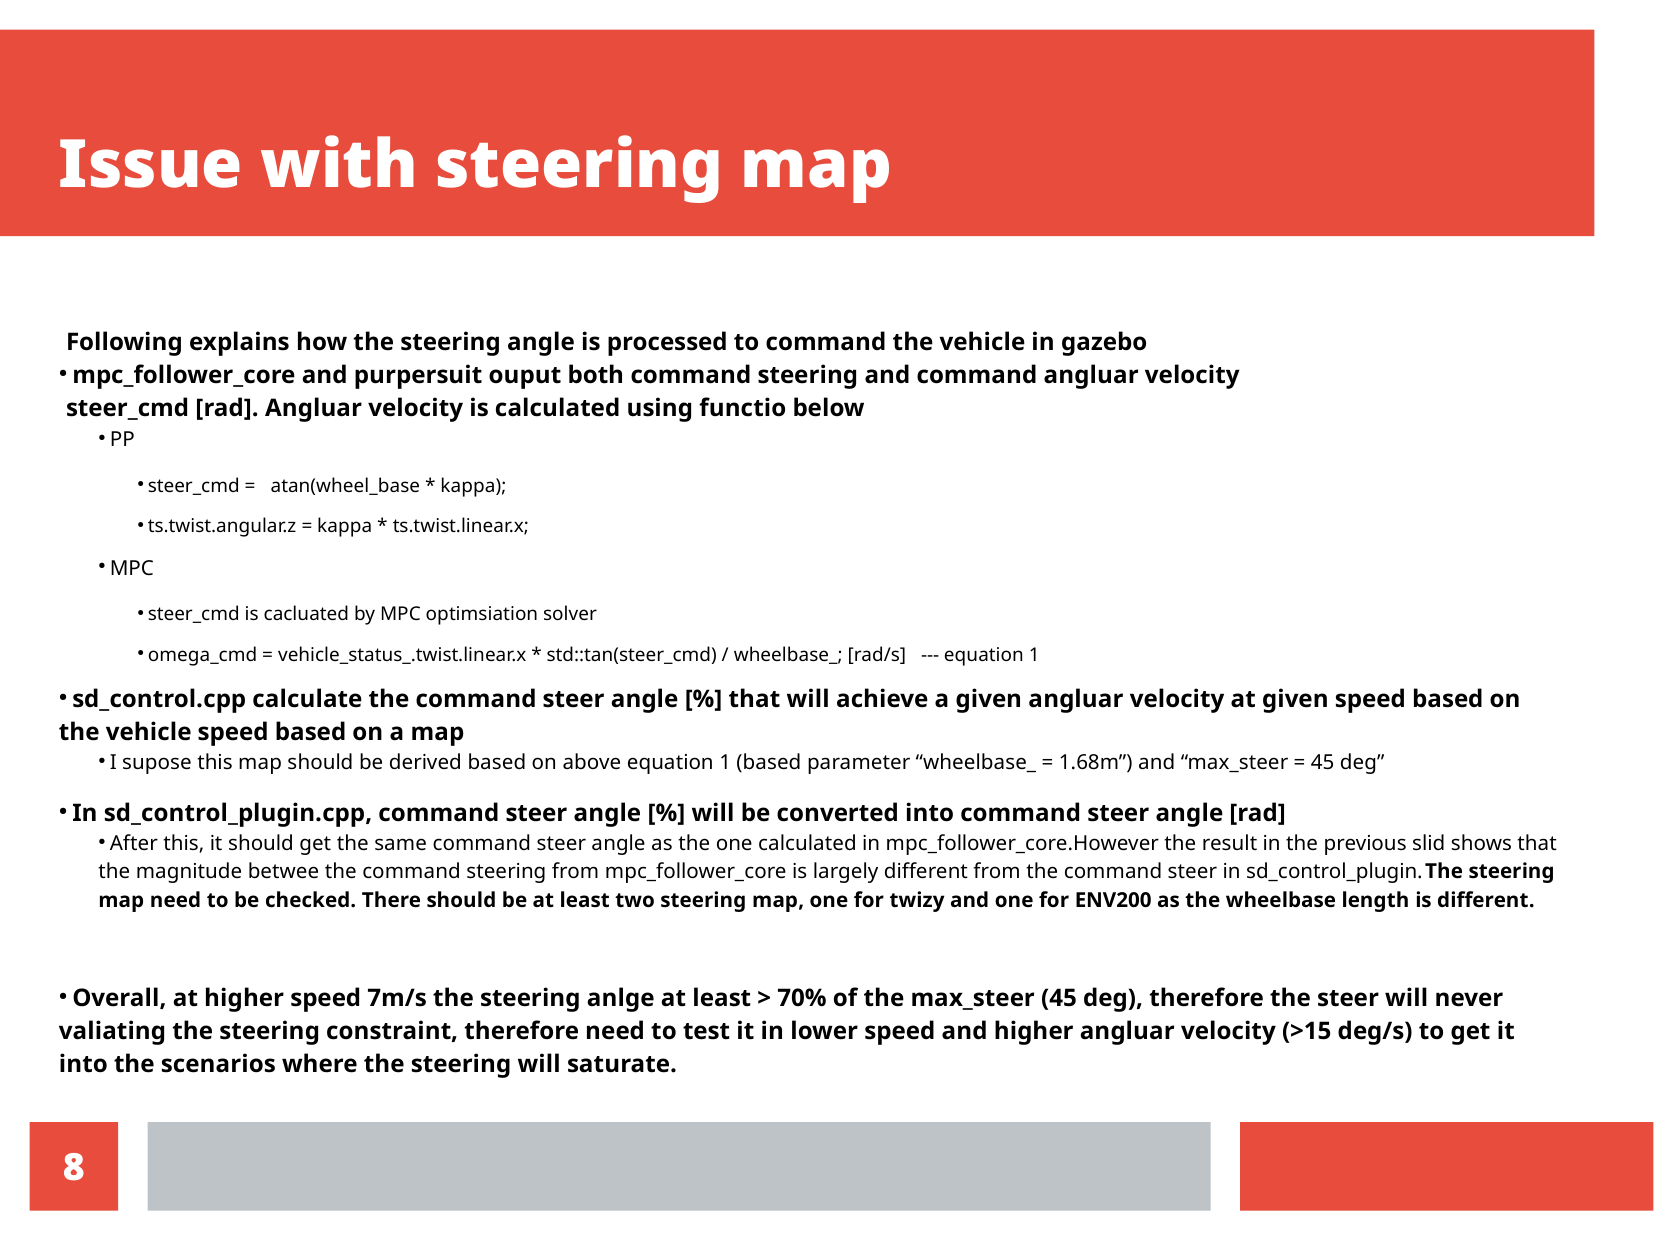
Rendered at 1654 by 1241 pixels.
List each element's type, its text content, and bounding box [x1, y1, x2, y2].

title Issue with steering map [59, 59, 1595, 207]
list Following explains how the steering angle is processed to command the vehicle in gazebo mpc_follower_core and purpersuit ouput both command steering and command angluar velocity steer_cmd [rad]. Angluar velocity is calculated using functio below PP steer_cmd = atan(wheel_base * kappa); ts.twist.angular.z = kappa * ts.twist.linear.x; MPC steer_cmd is cacluated by MPC optimsiation solver omega_cmd = vehicle_status_.twist.linear.x * std::tan(steer_cmd) / wheelbase_; [rad/s] --- equation 1 sd_control.cpp calculate the command steer angle [%] that will achieve a given angluar velocity at given speed based on the vehicle speed based on a map I supose this map should be derived based on above equation 1 (based parameter “wheelbase_ = 1.68m”) and “max_steer = 45 deg” In sd_control_plugin.cpp, command steer angle [%] will be converted into command steer angle [rad] After this, it should get the same command steer angle as the one calculated in mpc_follower_core.However the result in the previous slid shows that the magnitude betwee the command steering from mpc_follower_core is largely different from the command steer in sd_control_plugin.The steering map need to be checked. There should be at least two steering map, one for twizy and one for ENV200 as the wheelbase length is different. Overall, at higher speed 7m/s the steering anlge at least > 70% of the max_steer (45 deg), therefore the steer will never valiating the steering constraint, therefore need to test it in lower speed and higher angluar velocity (>15 deg/s) to get it into the scenarios where the steering will saturate. [59, 324, 1565, 1093]
